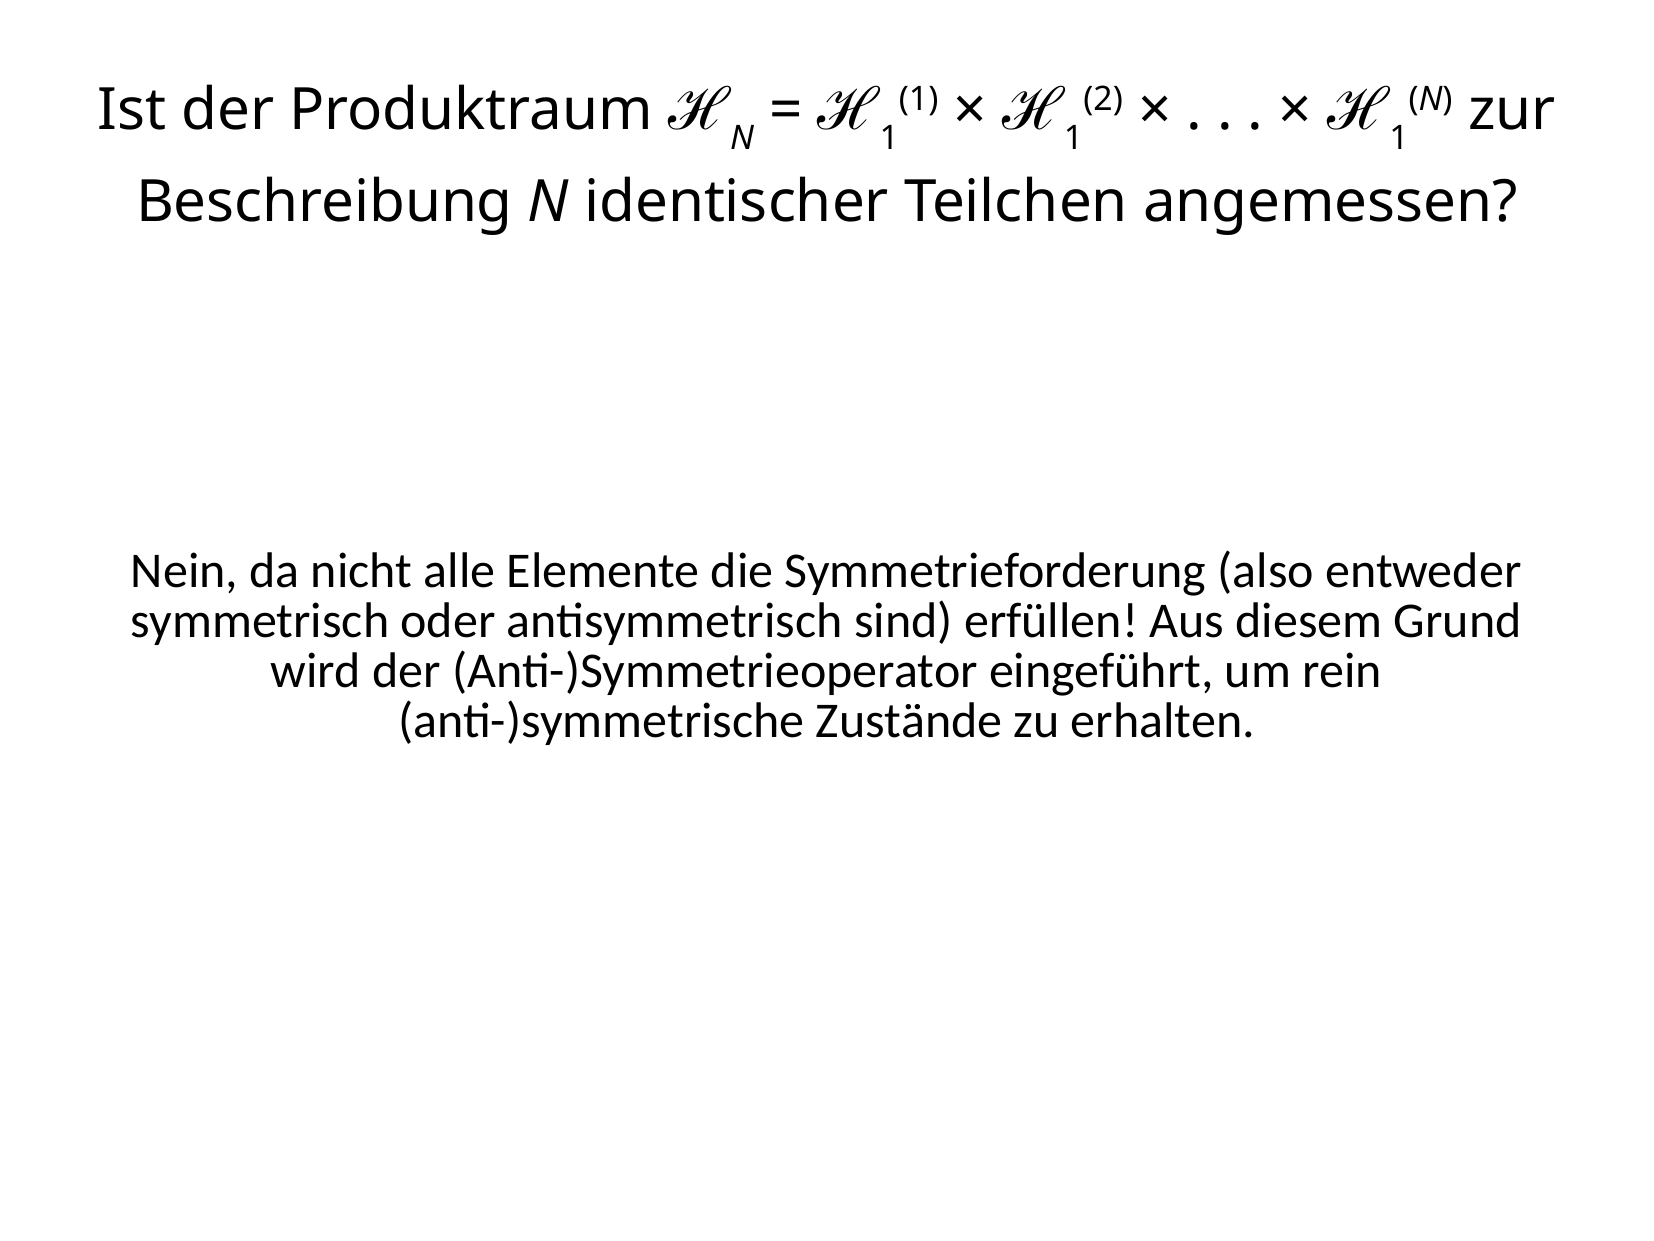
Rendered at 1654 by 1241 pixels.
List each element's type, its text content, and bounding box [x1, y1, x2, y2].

subtitle Nein, da nicht alle Elemente die Symmetrieforderung (also entweder symmetrisch oder antisymmetrisch sind) erfüllen! Aus diesem Grund wird der (Anti-)Symmetrieoperator eingeführt, um rein (anti-)symmetrische Zustände zu erhalten. [82, 290, 1571, 1010]
title Ist der Produktraum ℋN = ℋ1(1) × ℋ1(2) × . . . × ℋ1(N) zur Beschreibung N identischer Teilchen angemessen? [82, 49, 1571, 257]
